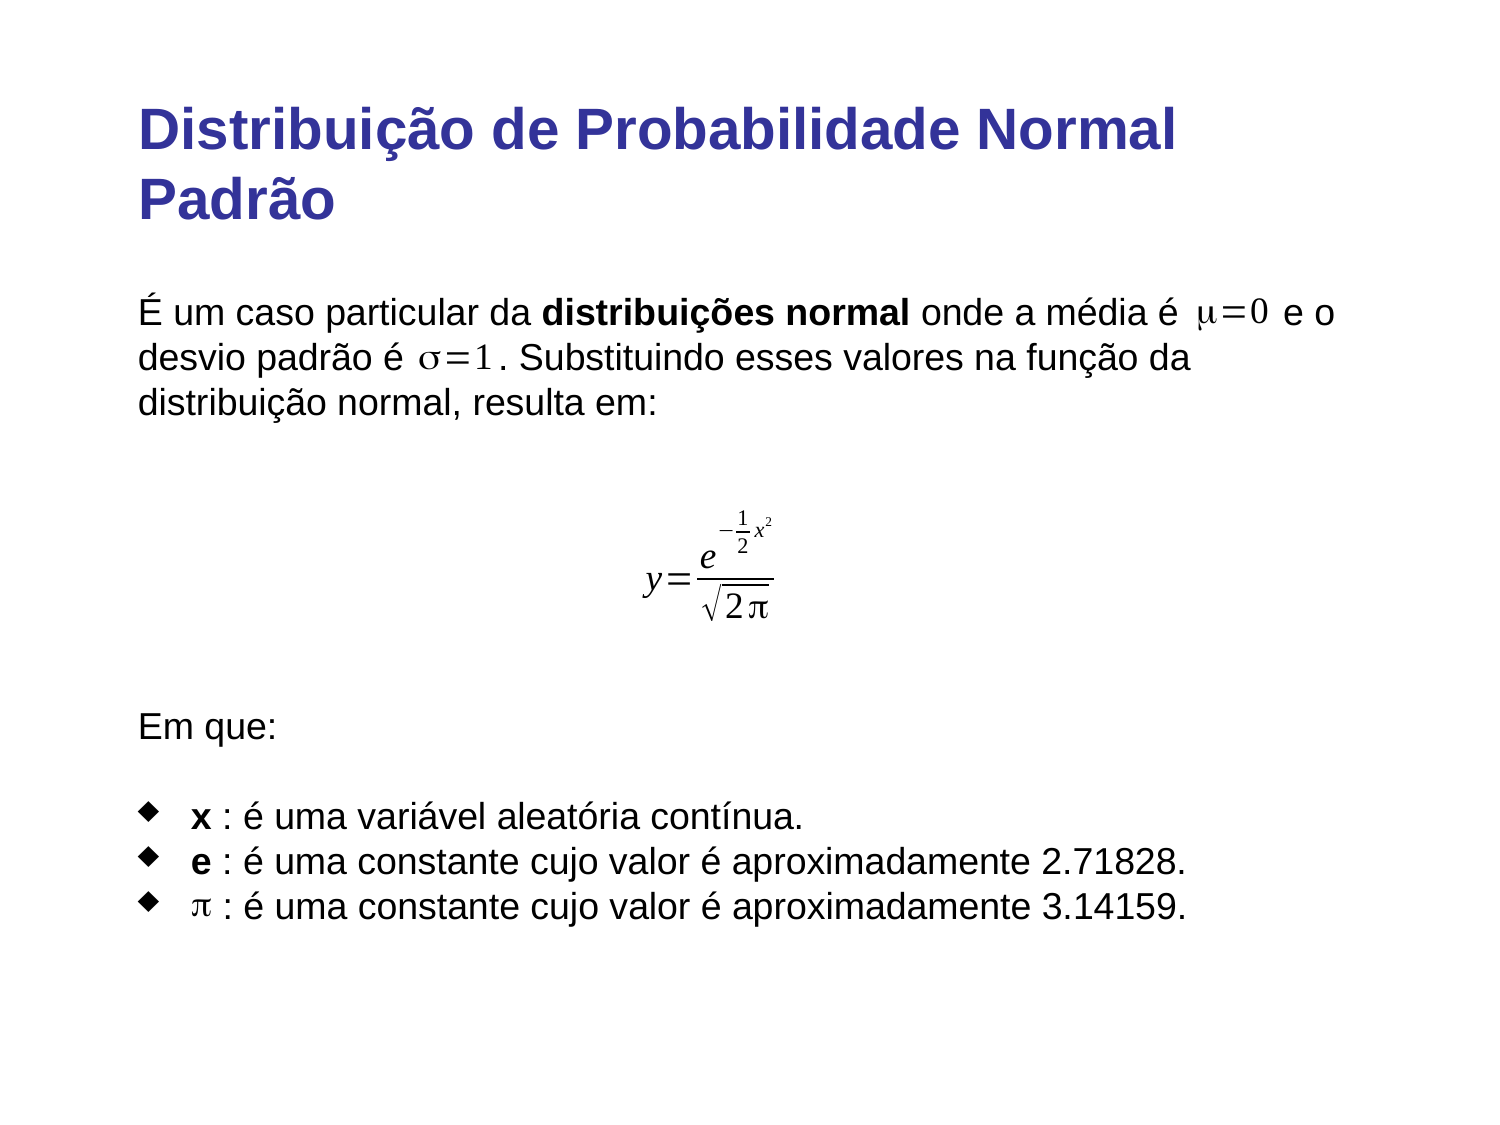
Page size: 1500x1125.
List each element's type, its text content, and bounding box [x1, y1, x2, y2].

chart [1189, 290, 1276, 334]
chart [634, 505, 783, 627]
chart [411, 336, 499, 378]
text_box Em que: x : é uma variável aleatória contínua. e : é uma constante cujo valor é aproximadamente 2.71828. : é uma constante cujo valor é aproximadamente 3.14159. [123, 694, 1366, 946]
chart [183, 896, 219, 918]
text_box Distribuição de Probabilidade Normal Padrão [123, 83, 1400, 255]
text_box É um caso particular da distribuições normal onde a média é e o desvio padrão é . Substituindo esses valores na função da distribuição normal, resulta em: [123, 280, 1366, 452]
